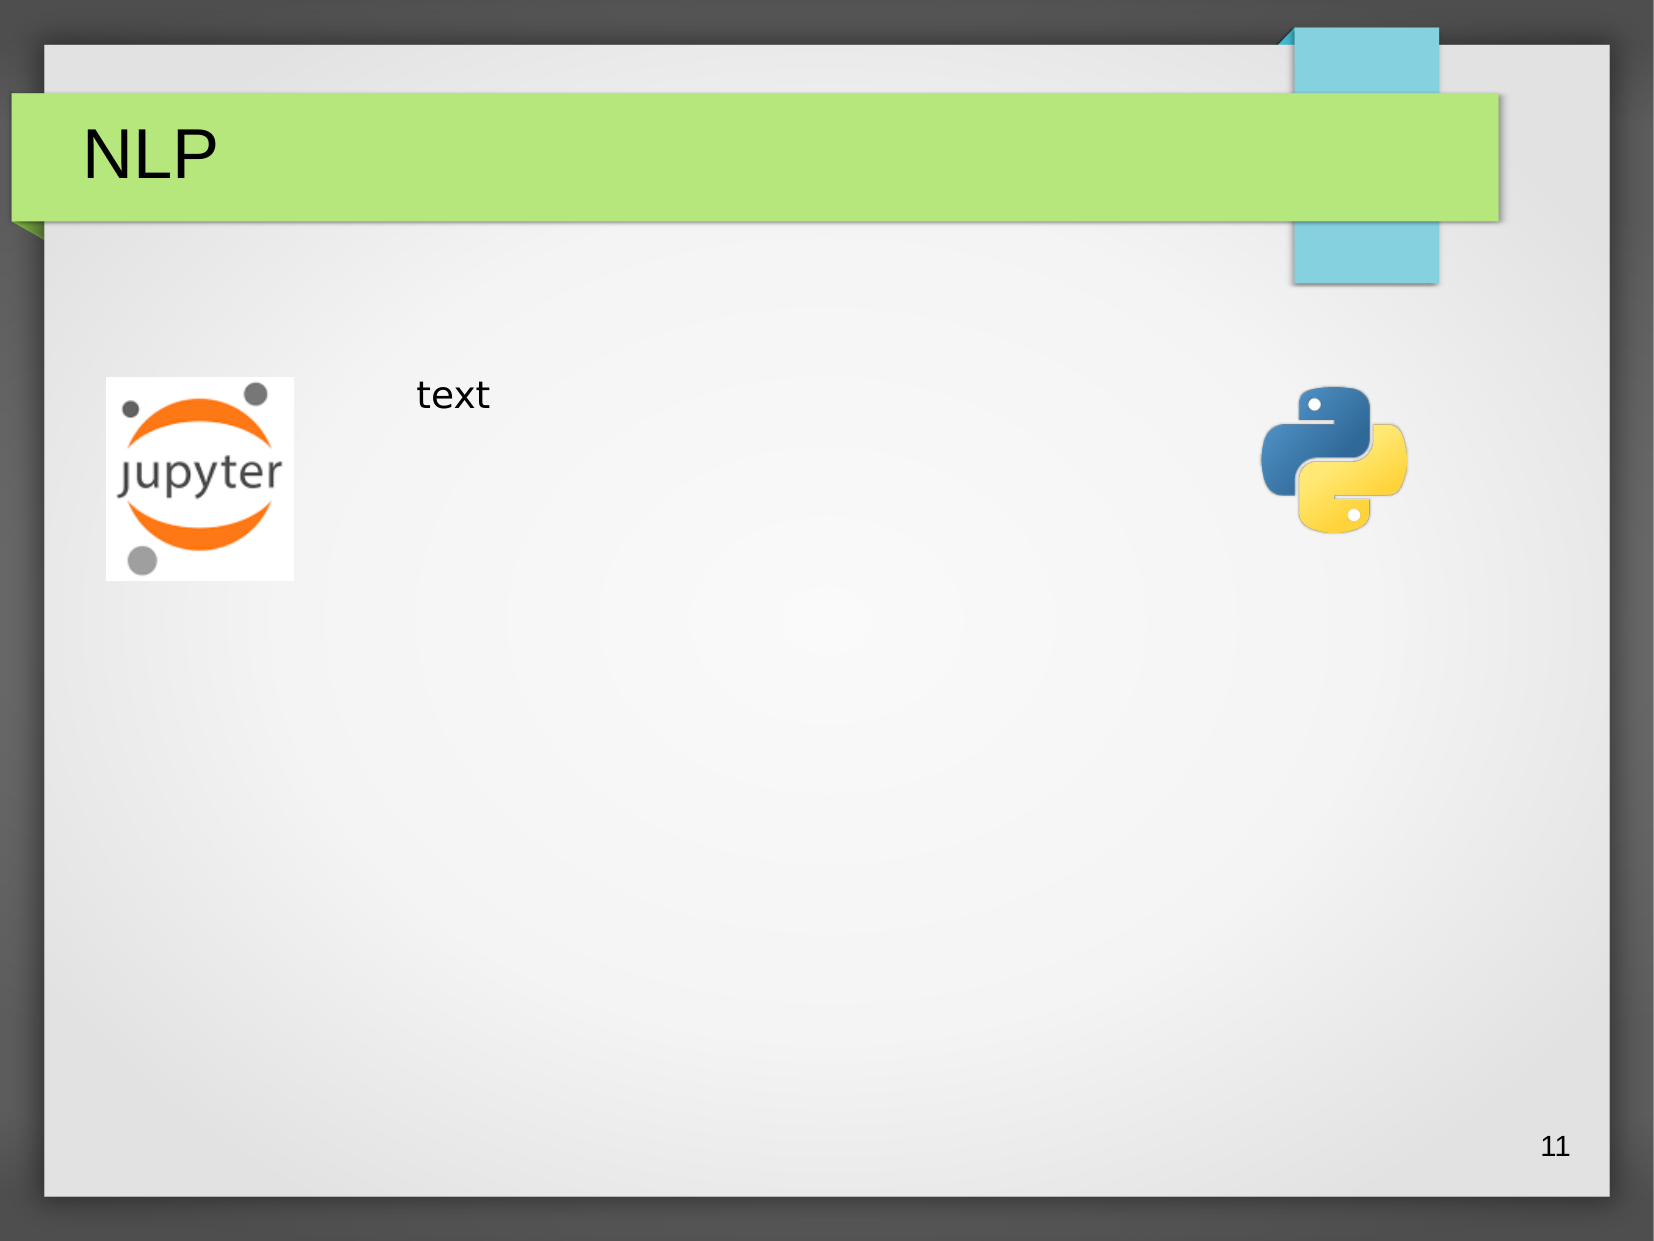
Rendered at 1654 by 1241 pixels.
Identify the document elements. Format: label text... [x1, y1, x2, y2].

title NLP [82, 118, 1406, 190]
picture [0, 0, 1654, 1241]
text_box text [401, 366, 1182, 493]
